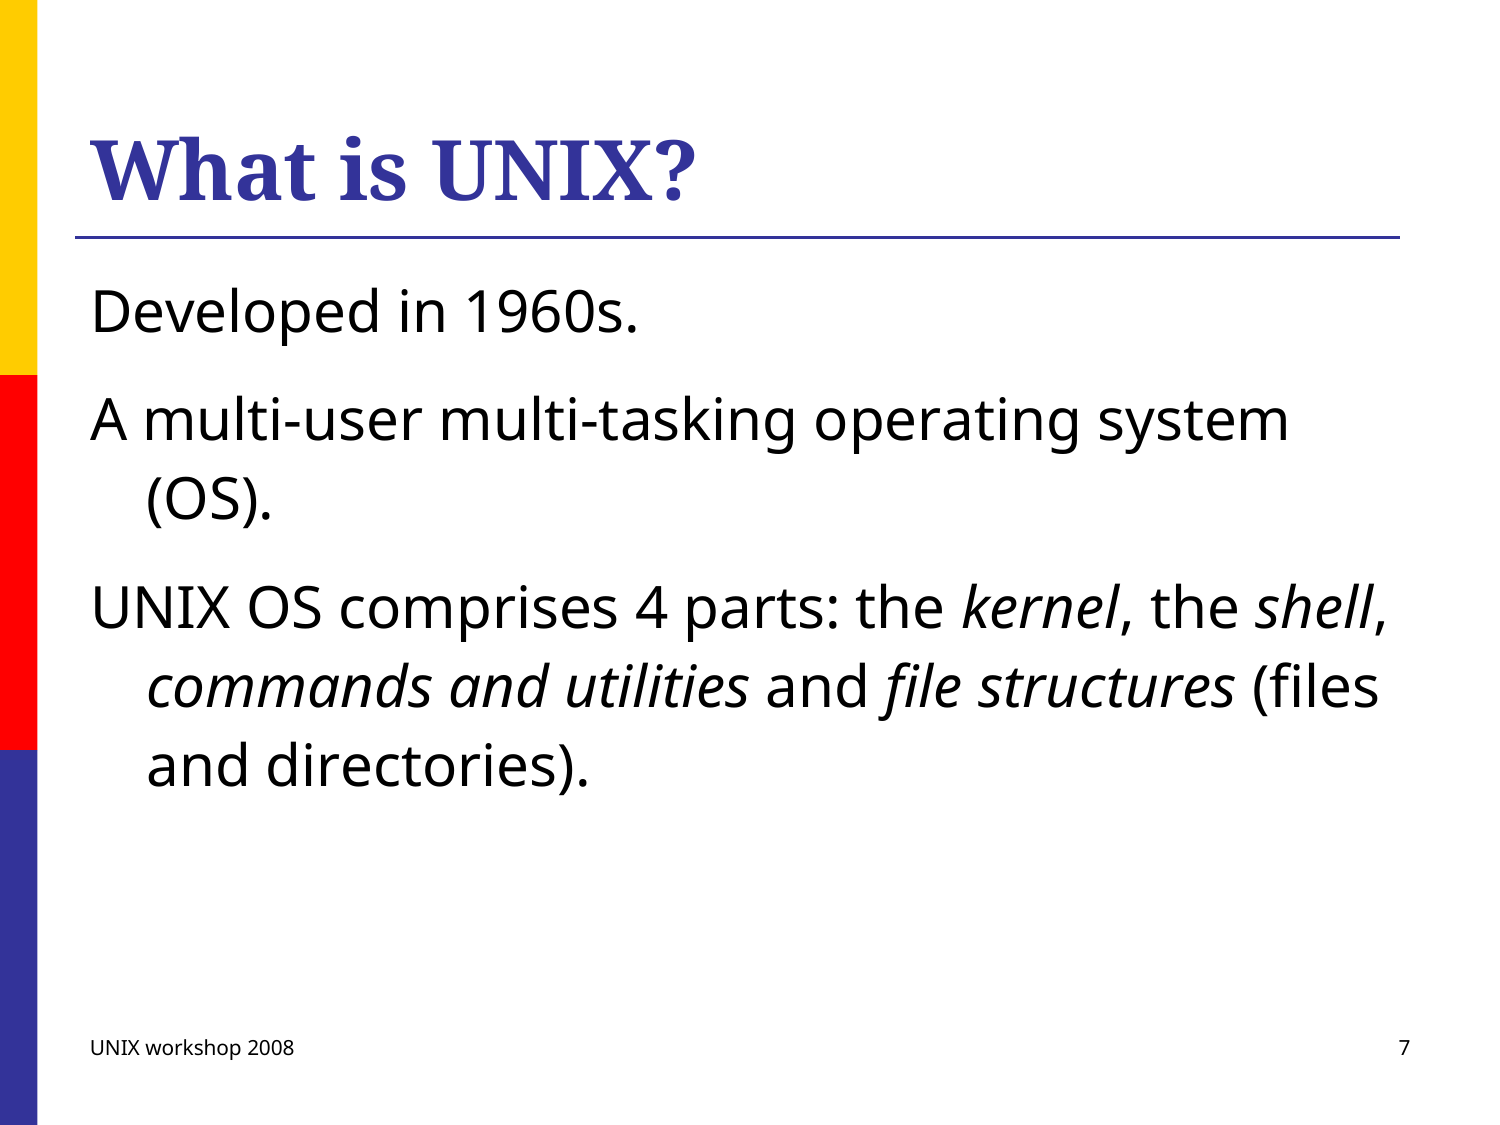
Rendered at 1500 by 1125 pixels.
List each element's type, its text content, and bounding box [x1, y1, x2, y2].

list Developed in 1960s. A multi-user multi-tasking operating system (OS). UNIX OS comprises 4 parts: the kernel, the shell, commands and utilities and file structures (files and directories). [75, 262, 1426, 1006]
text_box <number> [1074, 1025, 1426, 1101]
text_box UNIX workshop 2008 [74, 1025, 426, 1101]
title What is UNIX? [75, 45, 1426, 233]
